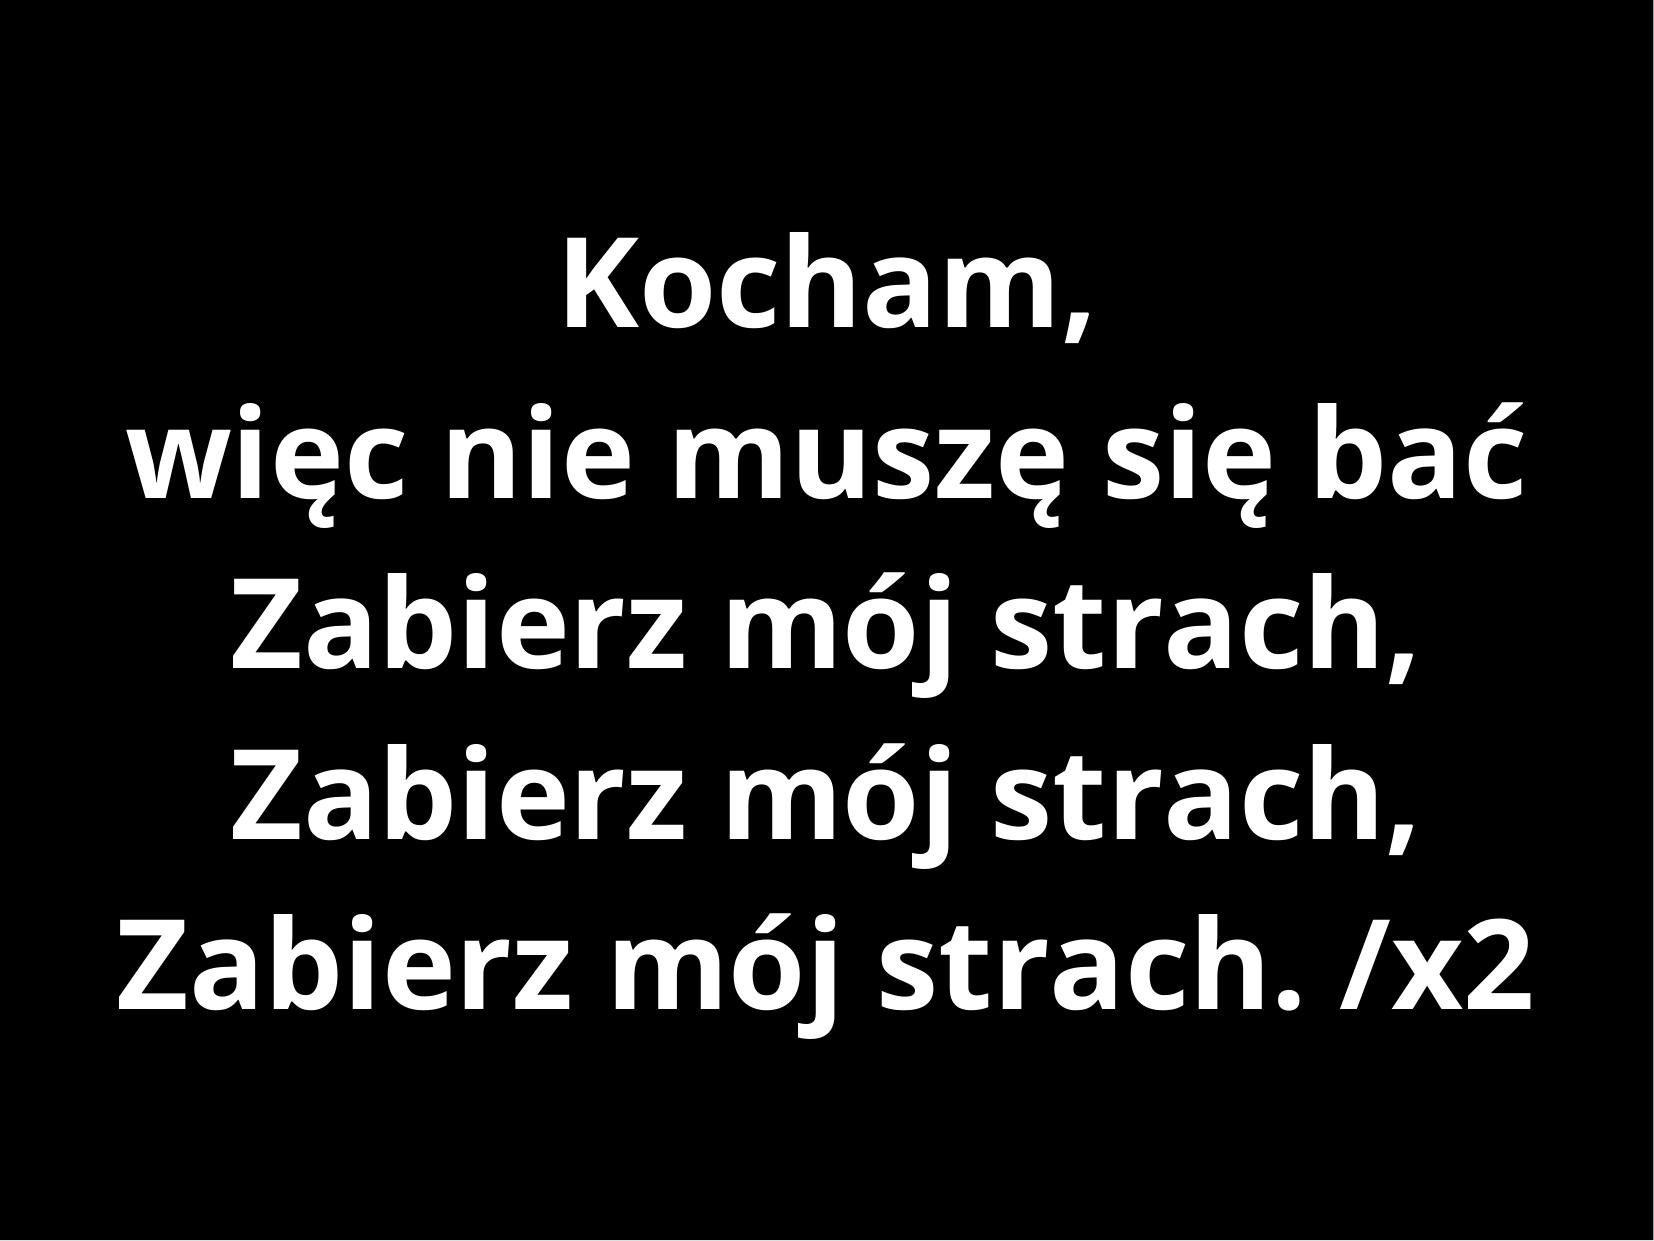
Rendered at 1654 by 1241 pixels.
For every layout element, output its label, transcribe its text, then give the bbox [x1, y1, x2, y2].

title Kocham, więc nie muszę się bać Zabierz mój strach, Zabierz mój strach, Zabierz mój strach. /x2 [0, 0, 1654, 1241]
